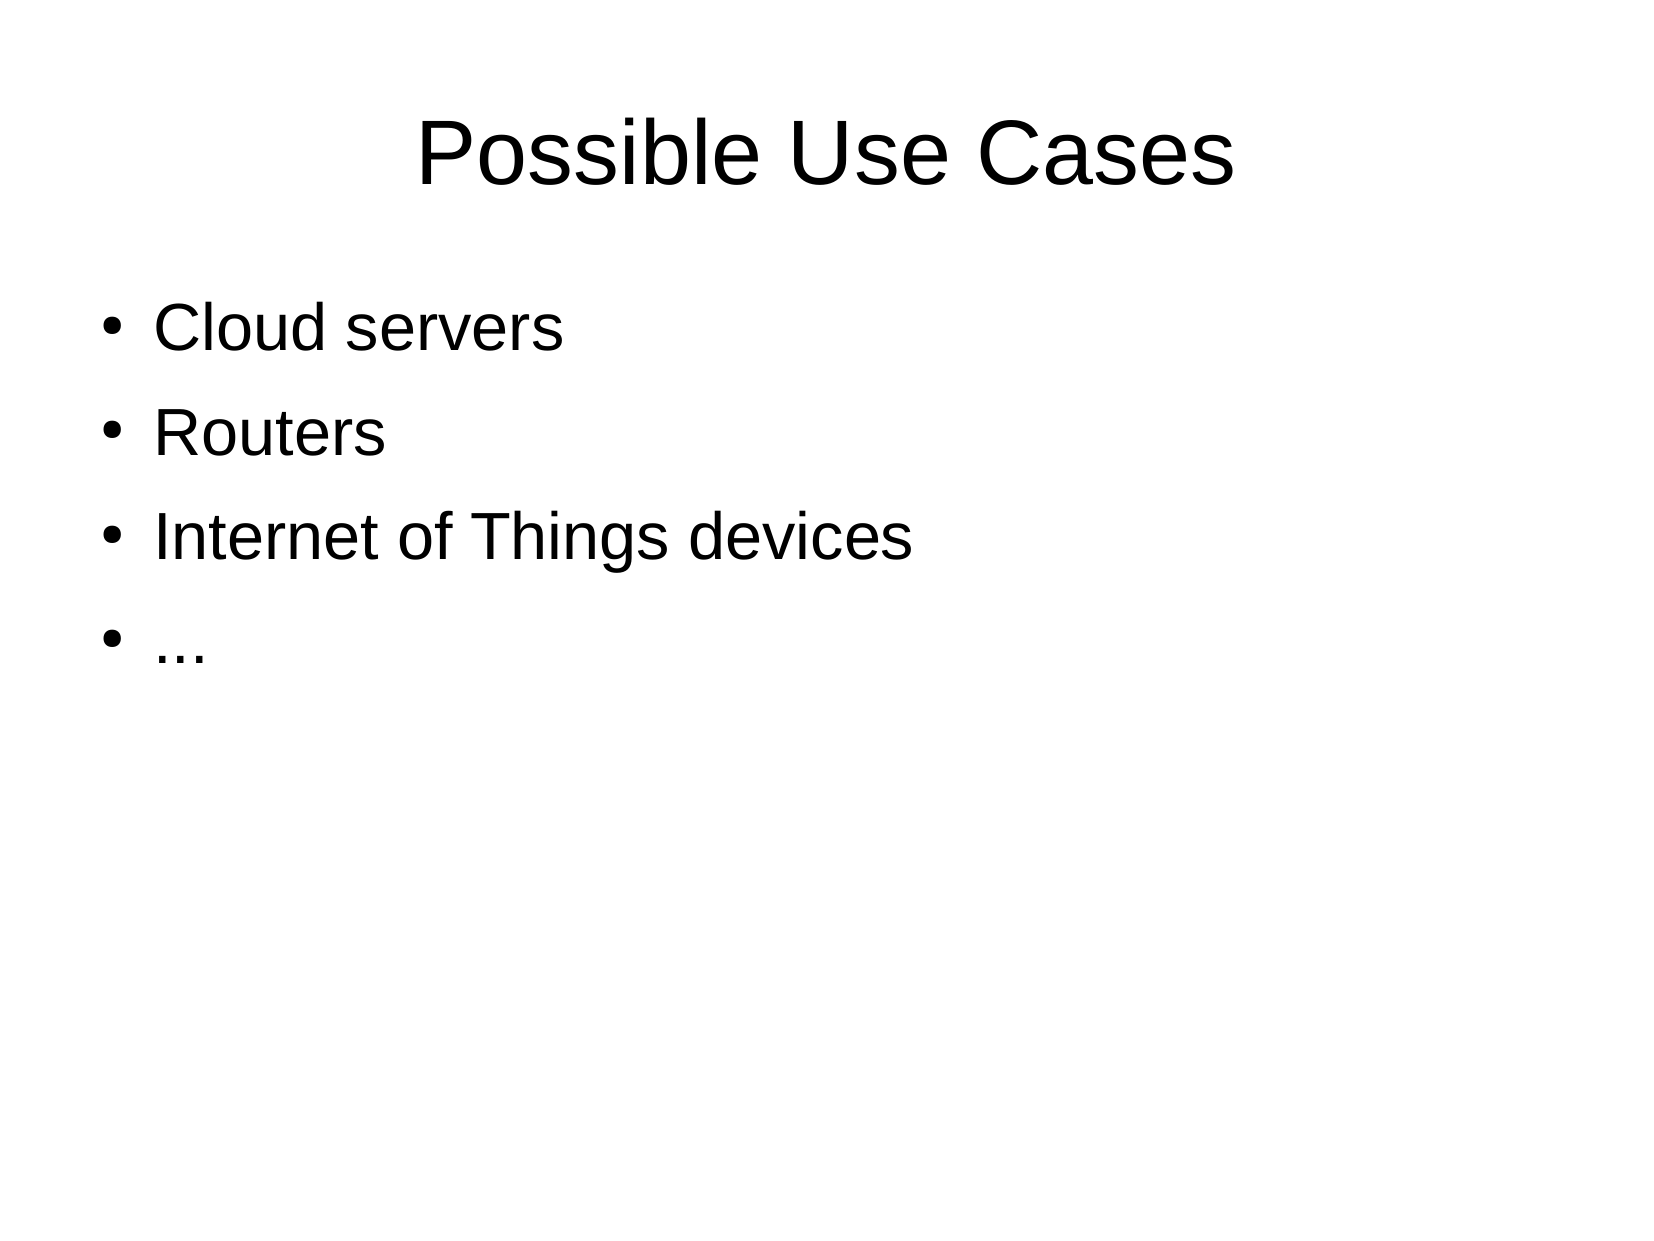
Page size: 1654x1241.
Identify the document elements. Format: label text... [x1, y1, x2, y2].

title Possible Use Cases [82, 49, 1571, 257]
list Cloud servers Routers Internet of Things devices ... [82, 290, 1571, 1010]
